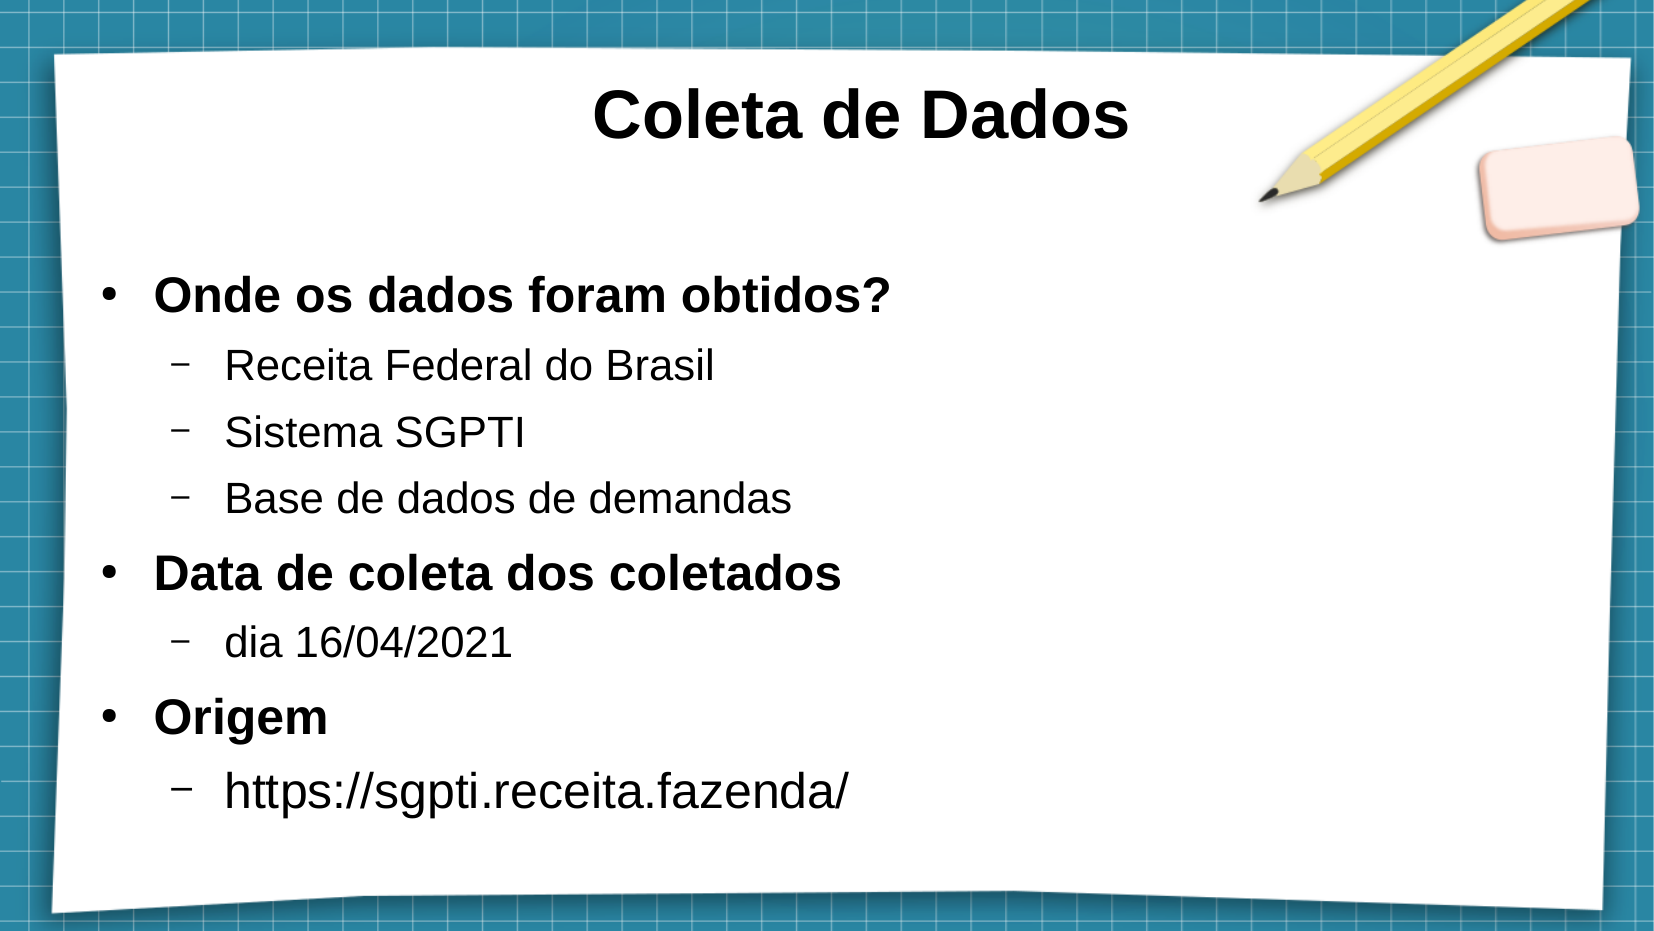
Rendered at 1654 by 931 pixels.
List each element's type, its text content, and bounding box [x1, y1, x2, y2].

title Coleta de Dados [82, 37, 1571, 193]
picture [0, 0, 1654, 931]
list Onde os dados foram obtidos? Receita Federal do Brasil Sistema SGPTI Base de dados de demandas Data de coleta dos coletados dia 16/04/2021 Origem https://sgpti.receita.fazenda/ [82, 217, 1571, 758]
